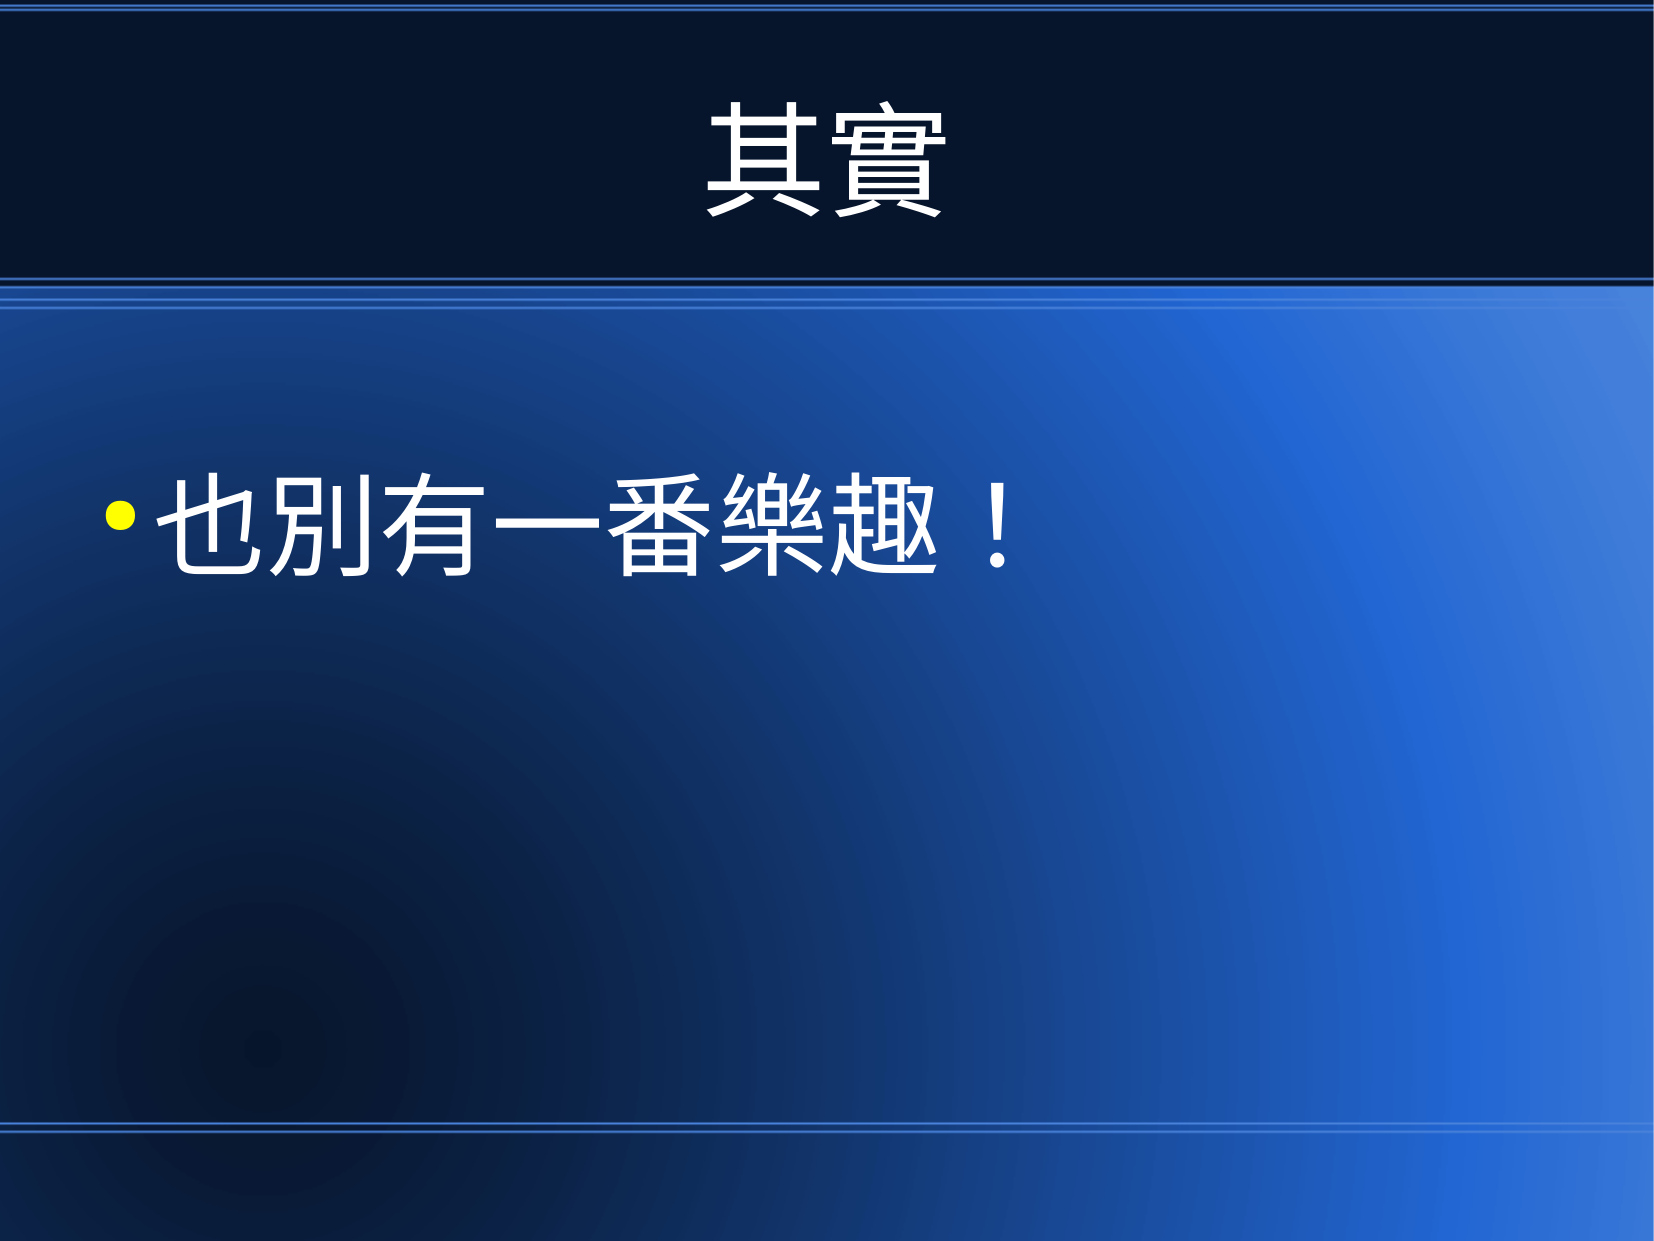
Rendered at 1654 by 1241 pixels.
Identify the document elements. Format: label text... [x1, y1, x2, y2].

list 也別有一番樂趣！ [82, 355, 1571, 1241]
title 其實 [82, 49, 1571, 257]
picture [0, 0, 1654, 1241]
